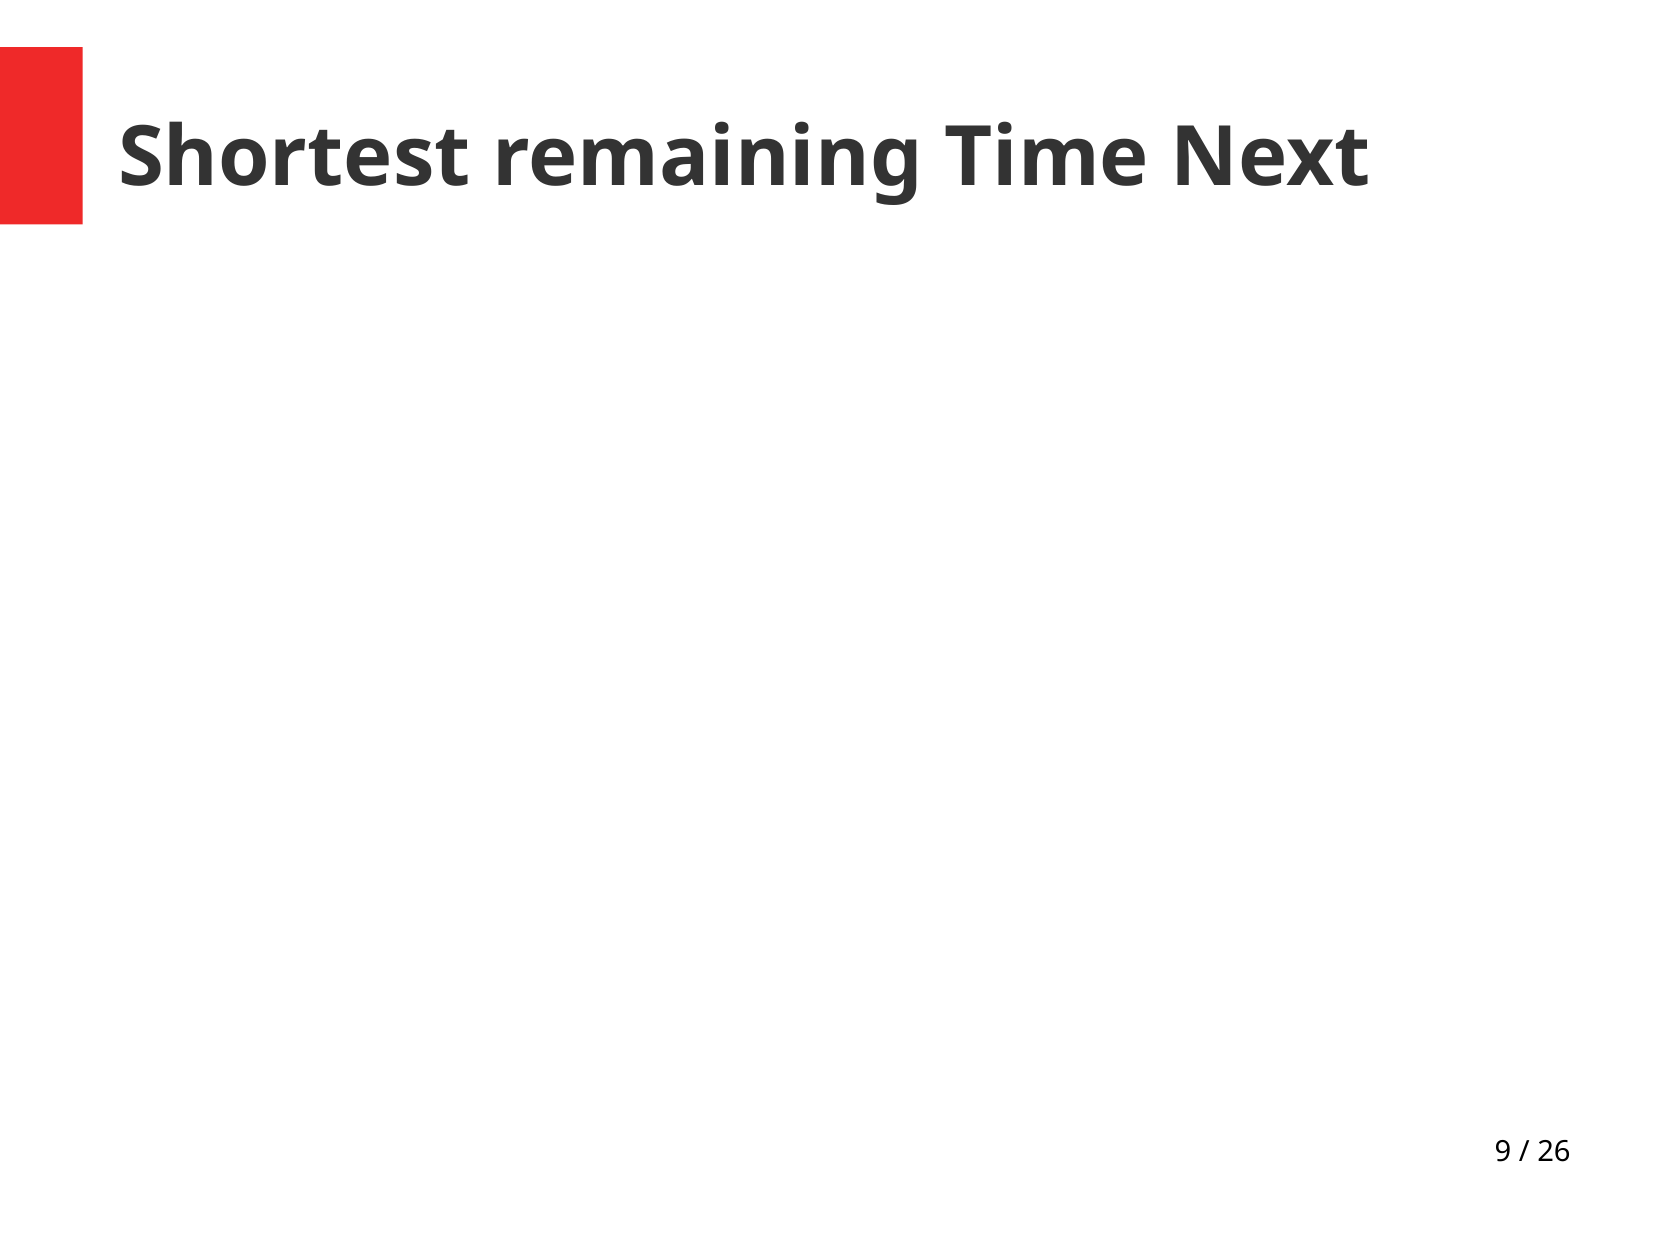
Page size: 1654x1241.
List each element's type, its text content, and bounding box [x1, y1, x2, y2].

title Shortest remaining Time Next [118, 49, 1571, 257]
